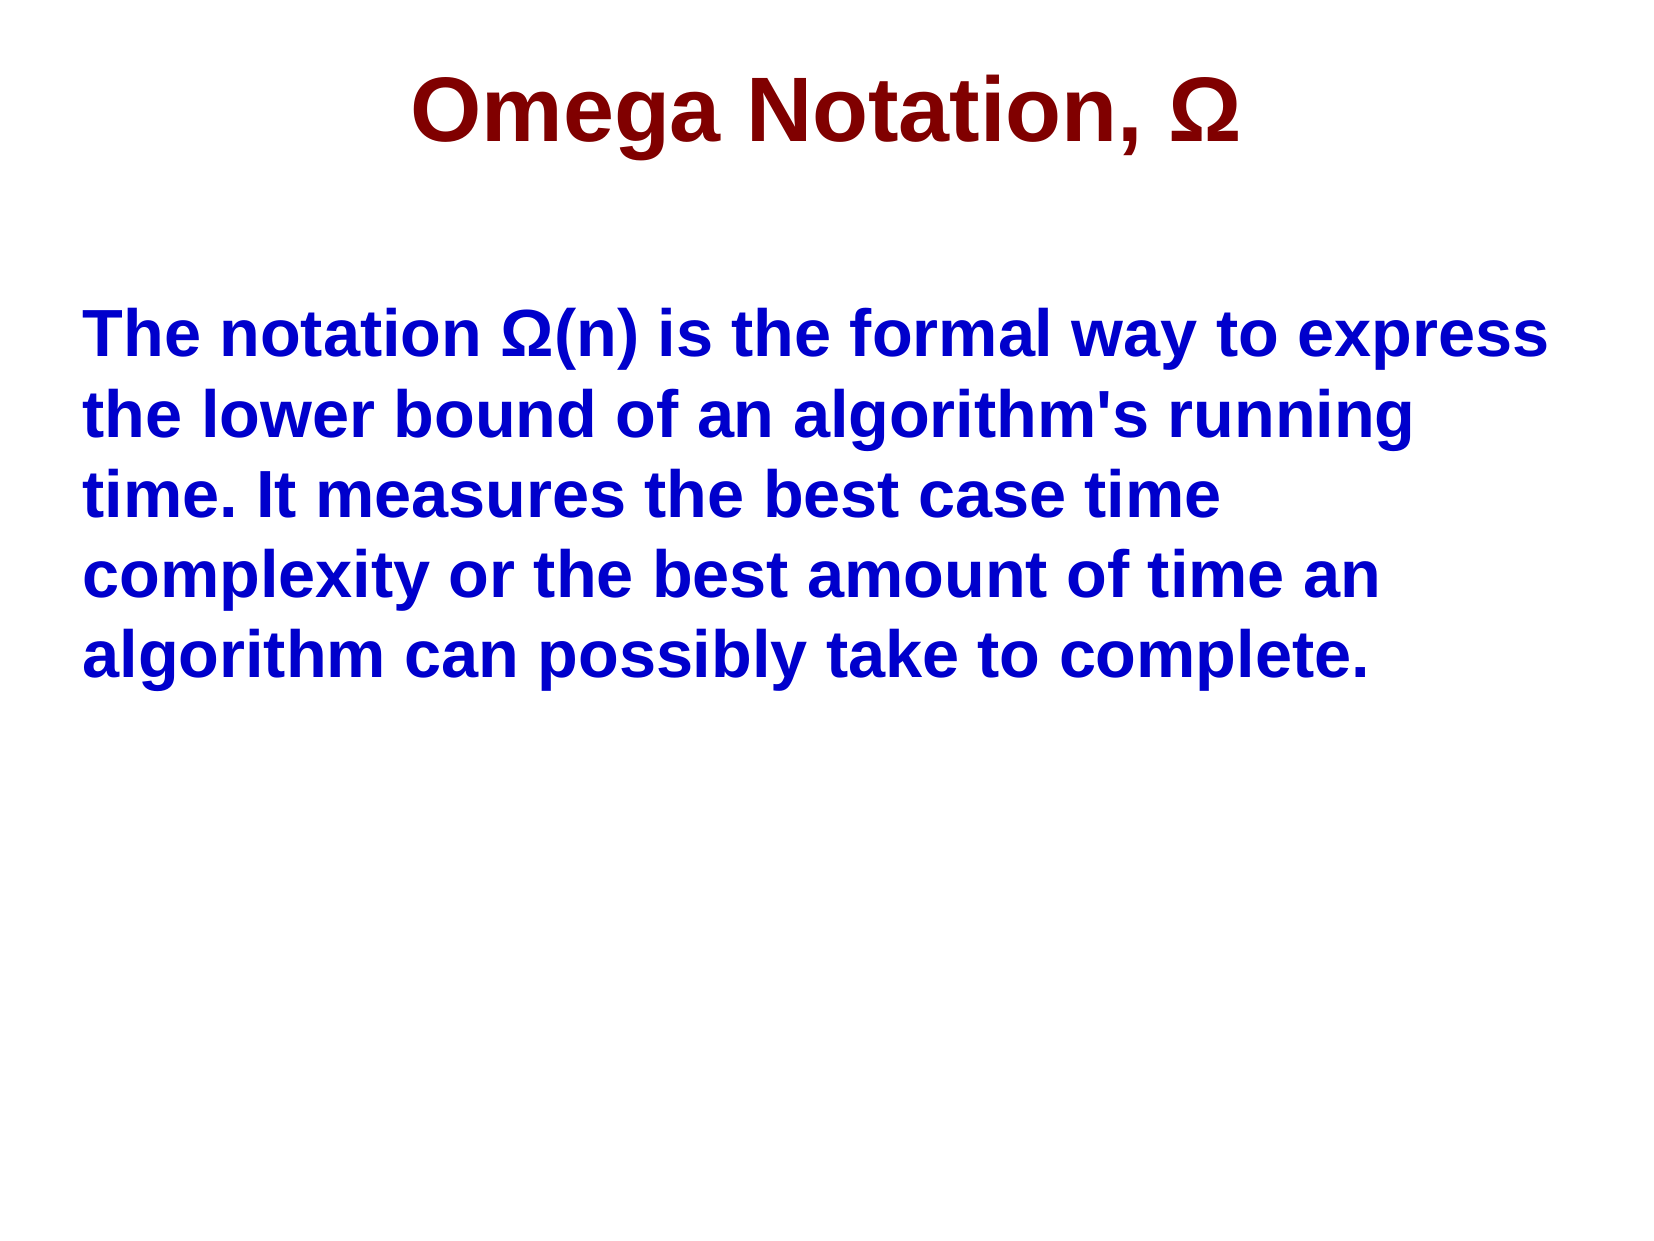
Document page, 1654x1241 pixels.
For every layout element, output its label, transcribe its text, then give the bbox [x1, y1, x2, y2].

title Omega Notation, Ω [82, 49, 1571, 257]
list The notation Ω(n) is the formal way to express the lower bound of an algorithm's running time. It measures the best case time complexity or the best amount of time an algorithm can possibly take to complete. [82, 290, 1571, 1010]
